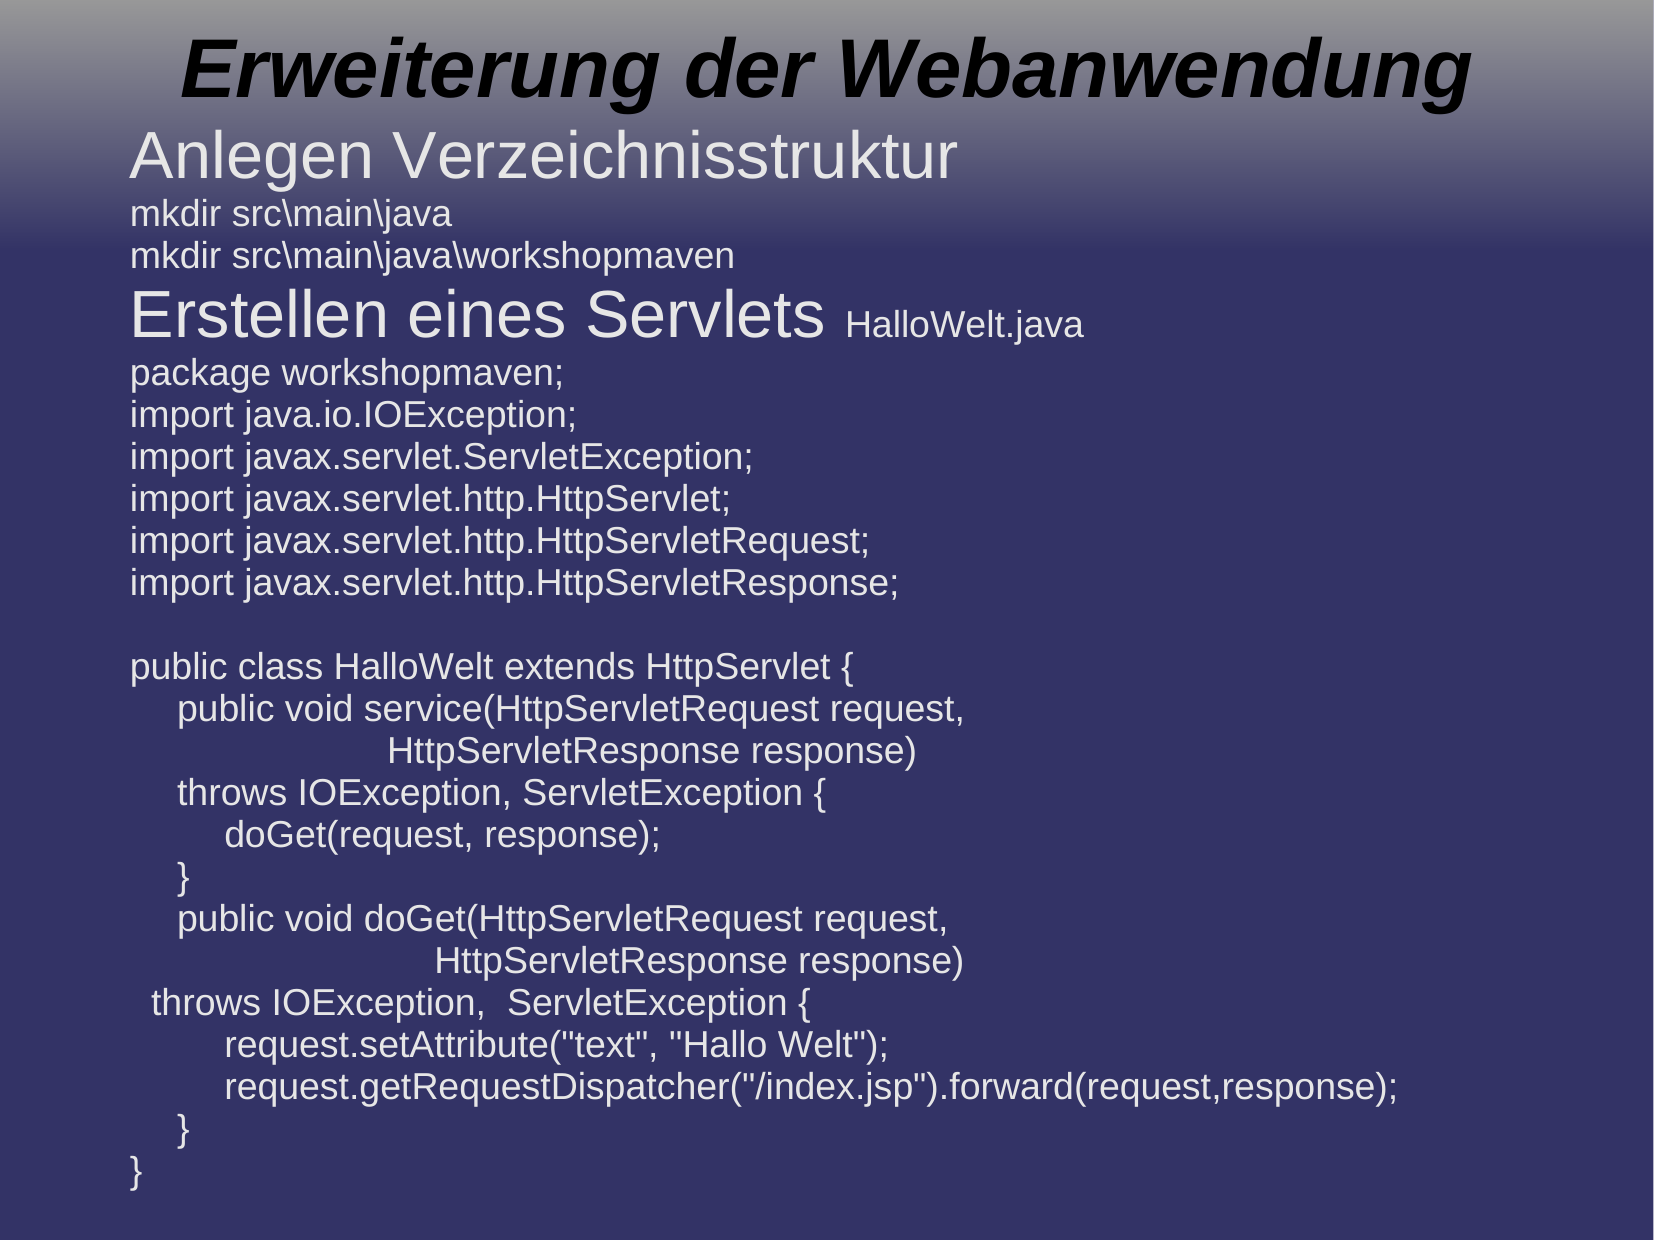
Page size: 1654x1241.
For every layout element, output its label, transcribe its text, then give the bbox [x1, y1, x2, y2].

title Erweiterung der Webanwendung [121, 19, 1534, 119]
list Anlegen Verzeichnisstruktur mkdir src\main\java mkdir src\main\java\workshopmaven Erstellen eines Servlets HalloWelt.java package workshopmaven; import java.io.IOException; import javax.servlet.ServletException; import javax.servlet.http.HttpServlet; import javax.servlet.http.HttpServletRequest; import javax.servlet.http.HttpServletResponse; public class HalloWelt extends HttpServlet { public void service(HttpServletRequest request, HttpServletResponse response) throws IOException, ServletException { doGet(request, response); } public void doGet(HttpServletRequest request, HttpServletResponse response) throws IOException, ServletException { request.setAttribute("text", "Hallo Welt"); request.getRequestDispatcher("/index.jsp").forward(request,response); } } [118, 118, 1509, 1223]
